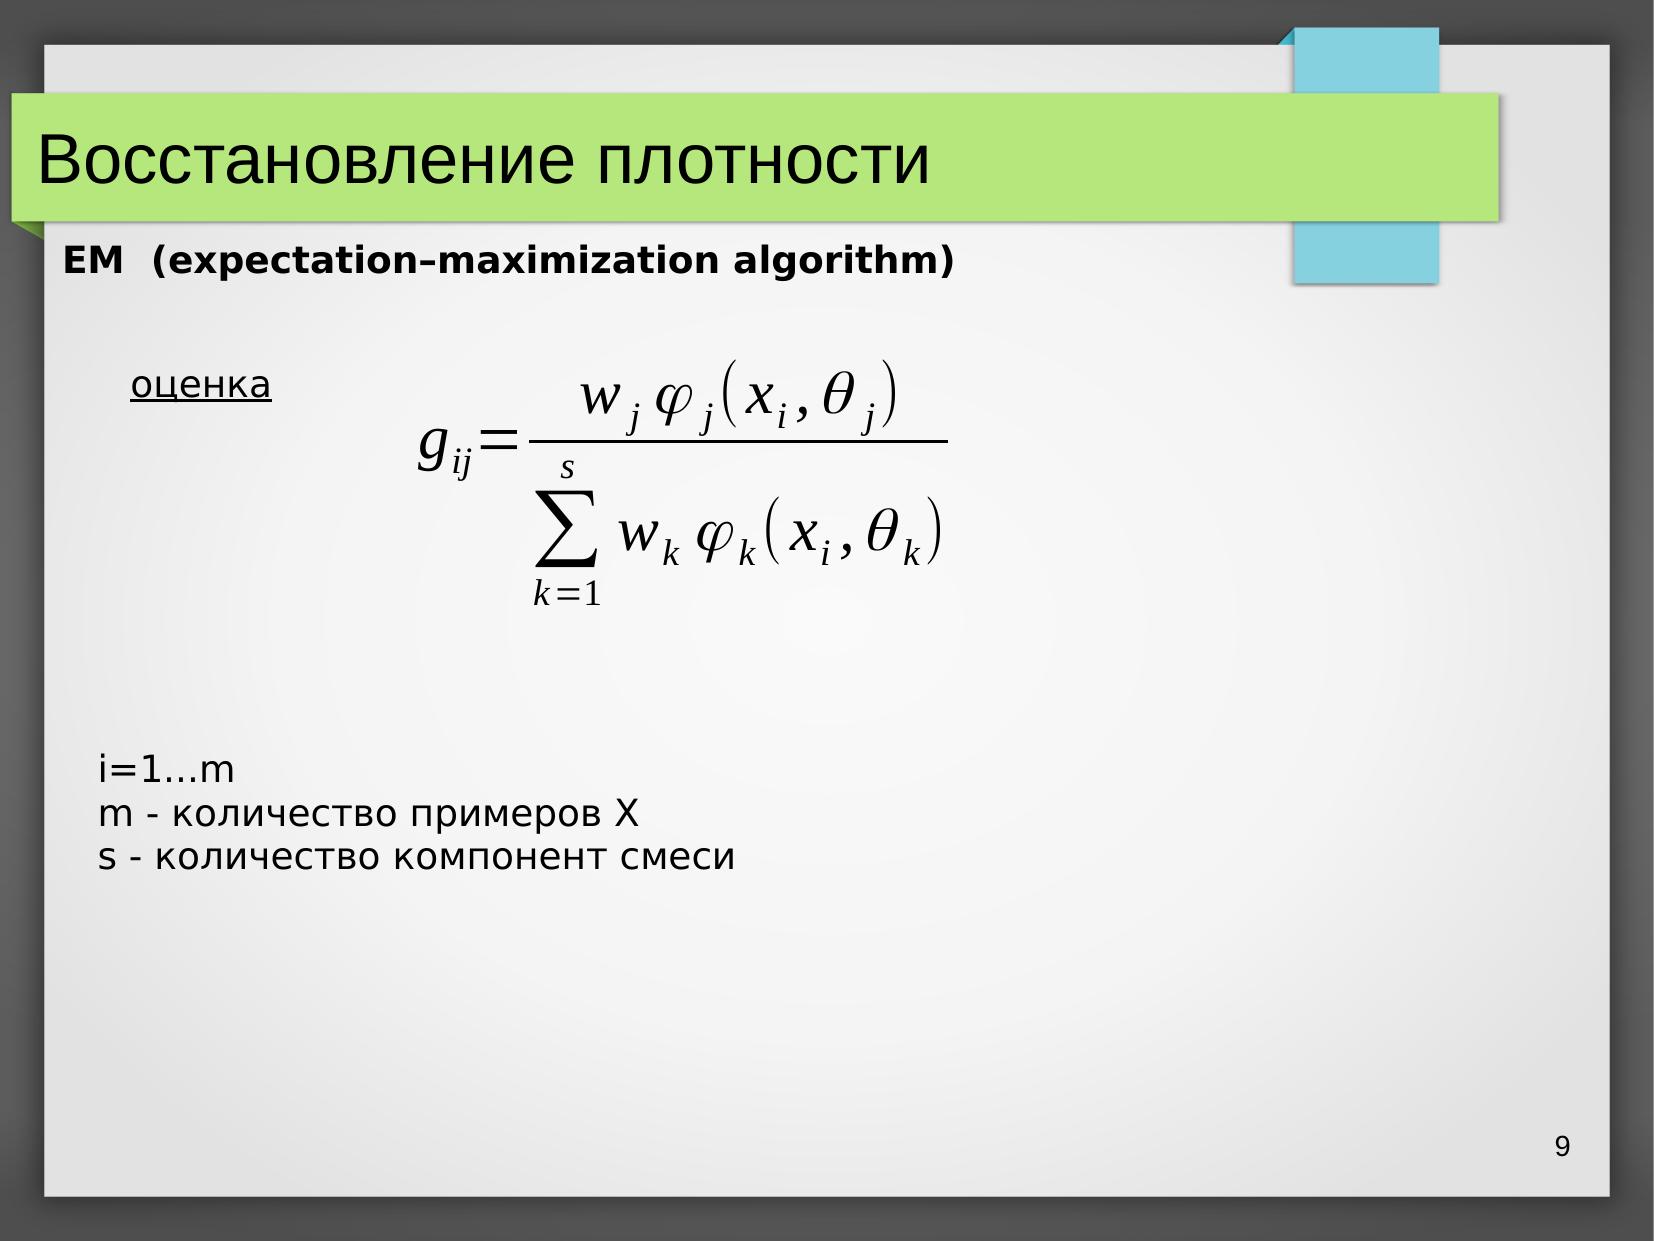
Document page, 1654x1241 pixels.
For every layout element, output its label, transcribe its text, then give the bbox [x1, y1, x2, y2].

text_box i=1...m m - количество примеров X s - количество компонент смеси [82, 740, 792, 892]
picture [0, 0, 1654, 1241]
title Восстановление плотности [35, 118, 1489, 200]
text_box оценка [115, 355, 329, 416]
text_box EM (expectation–maximization algorithm) [47, 231, 1182, 308]
chart [409, 357, 957, 615]
